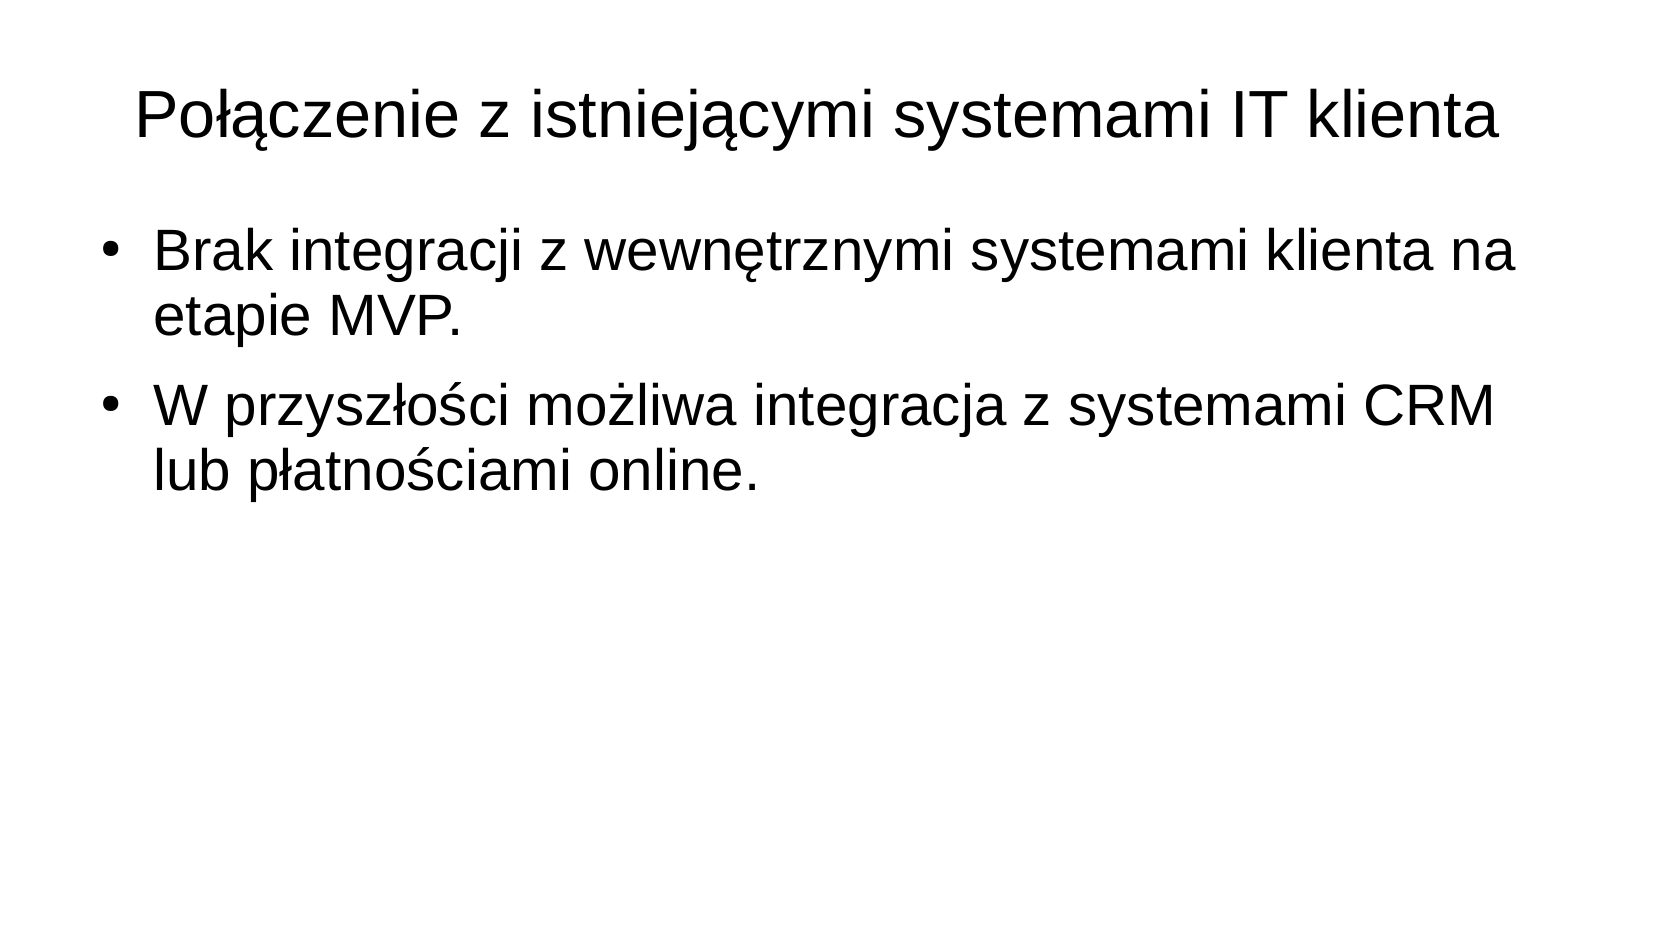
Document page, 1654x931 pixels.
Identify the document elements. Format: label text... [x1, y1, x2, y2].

title Połączenie z istniejącymi systemami IT klienta [82, 37, 1571, 193]
list Brak integracji z wewnętrznymi systemami klienta na etapie MVP. W przyszłości możliwa integracja z systemami CRM lub płatnościami online. [82, 217, 1571, 758]
